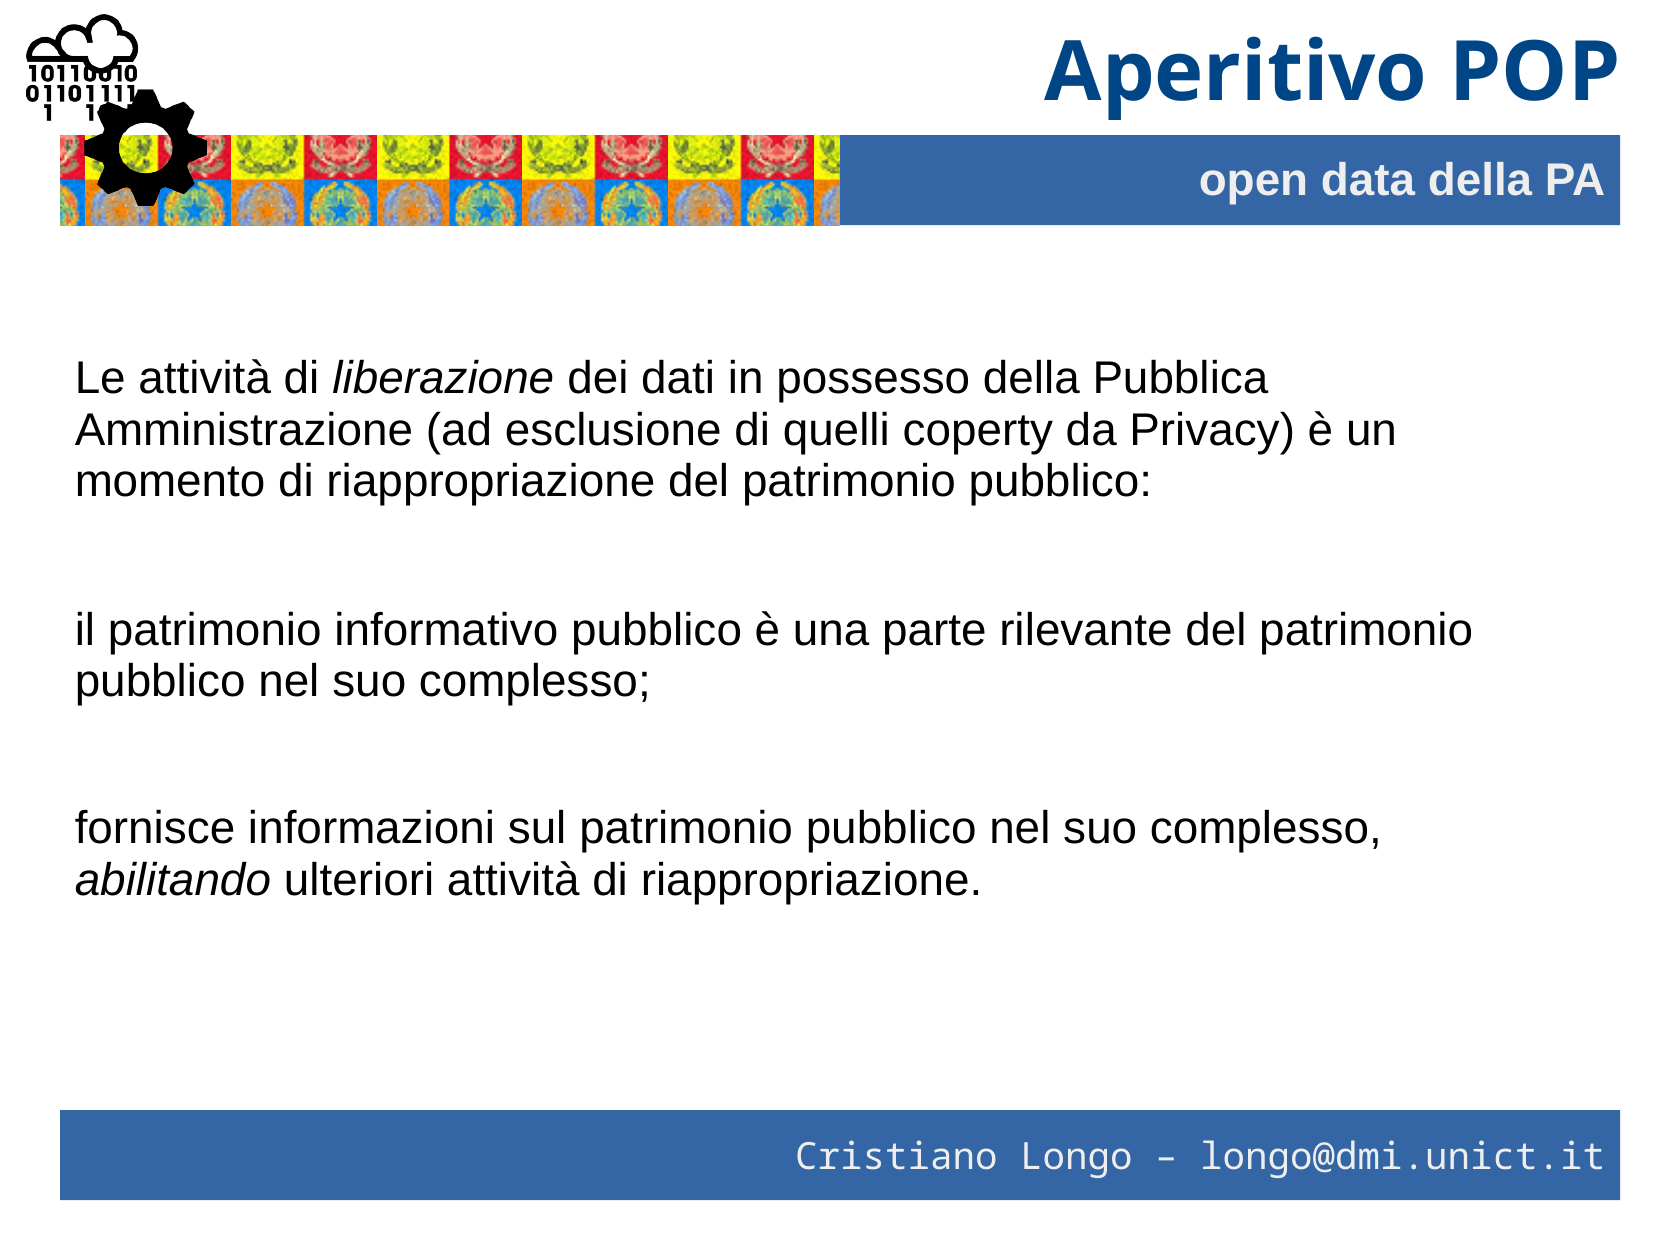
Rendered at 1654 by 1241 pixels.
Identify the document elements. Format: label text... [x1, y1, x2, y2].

text_box [60, 135, 840, 226]
text_box open data della PA [840, 135, 1621, 226]
text_box Cristiano Longo – longo@dmi.unict.it [60, 1110, 1621, 1201]
text_box Aperitivo POP [982, 4, 1636, 124]
picture [26, 14, 207, 206]
text_box Le attività di liberazione dei dati in possesso della Pubblica Amministrazione (ad esclusione di quelli coperty da Privacy) è un momento di riappropriazione del patrimonio pubblico: [60, 345, 1591, 514]
text_box fornisce informazioni sul patrimonio pubblico nel suo complesso, abilitando ulteriori attività di riappropriazione. [60, 795, 1591, 913]
text_box il patrimonio informativo pubblico è una parte rilevante del patrimonio pubblico nel suo complesso; [60, 596, 1591, 714]
